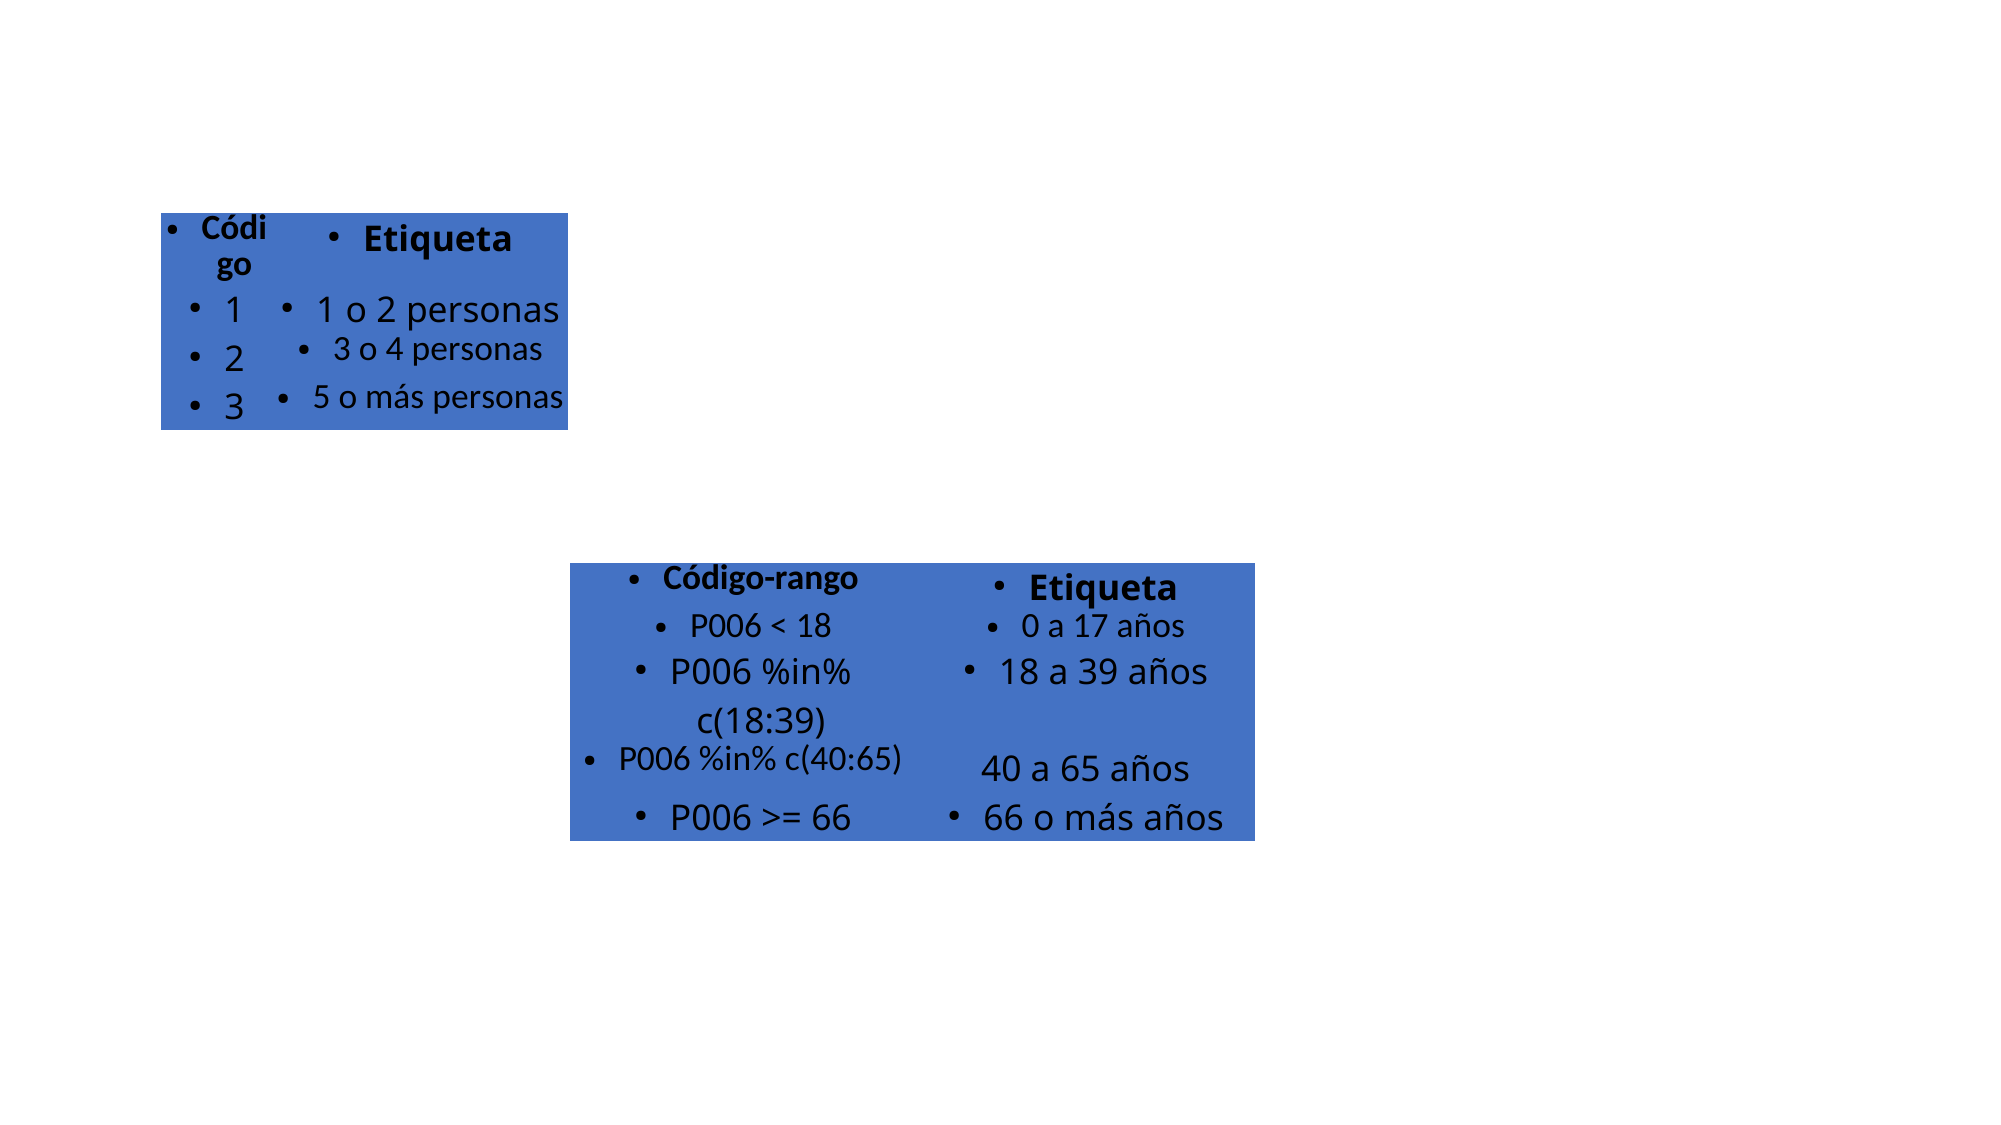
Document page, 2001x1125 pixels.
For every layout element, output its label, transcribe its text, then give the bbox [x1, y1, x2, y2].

table_header Etiqueta [273, 213, 568, 285]
table_cell P006 %in% c(18:39) [570, 647, 916, 744]
table_header Código [161, 213, 273, 285]
table_cell 40 a 65 años [916, 744, 1255, 792]
table_cell 1 [161, 285, 273, 333]
table_cell 66 o más años [916, 792, 1255, 841]
table_cell P006 < 18 [570, 611, 916, 647]
table_cell 2 [161, 333, 273, 382]
table_cell 18 a 39 años [916, 647, 1255, 744]
table_cell 5 o más personas [273, 382, 568, 430]
table_cell 3 o 4 personas [273, 333, 568, 382]
table_cell P006 %in% c(40:65) [570, 744, 916, 792]
table_header Etiqueta [916, 563, 1255, 611]
table_cell 3 [161, 382, 273, 430]
table_cell 1 o 2 personas [273, 285, 568, 333]
table_cell P006 >= 66 [570, 792, 916, 841]
table_header Código-rango [570, 563, 916, 611]
table_cell 0 a 17 años [916, 611, 1255, 647]
